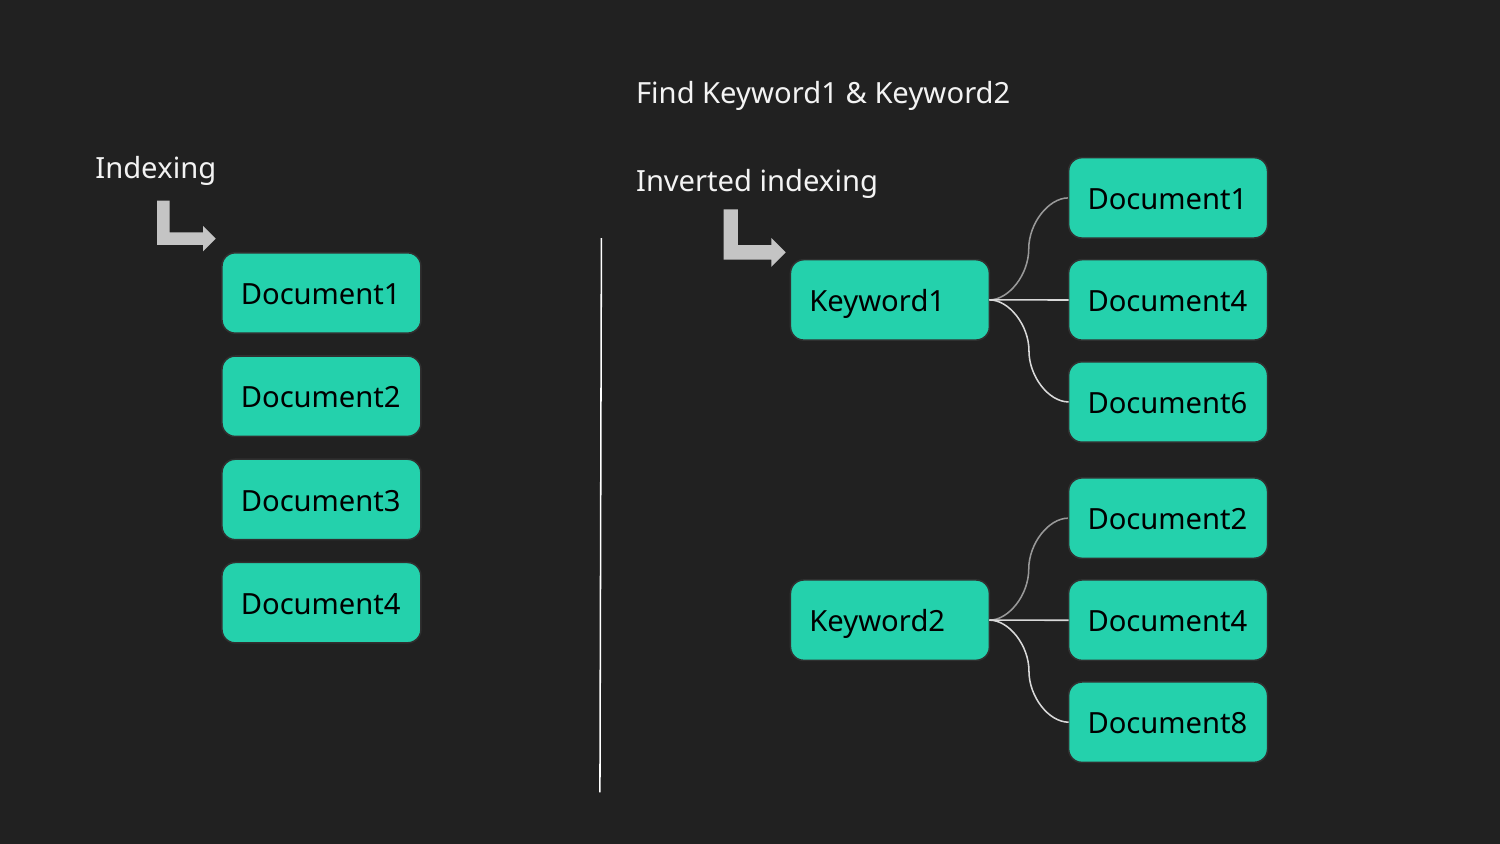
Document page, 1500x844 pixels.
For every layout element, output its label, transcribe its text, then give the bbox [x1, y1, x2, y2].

text_box [157, 200, 216, 252]
text_box Document1 [221, 252, 421, 334]
text_box Find Keyword1 & Keyword2 [621, 58, 1138, 129]
text_box Document4 [1068, 579, 1268, 661]
text_box Document4 [1068, 259, 1268, 341]
text_box [723, 209, 786, 267]
text_box Indexing [80, 134, 288, 210]
text_box Inverted indexing [621, 147, 949, 228]
text_box Keyword1 [790, 259, 990, 341]
text_box Document1 [1068, 157, 1268, 239]
text_box Document4 [221, 562, 421, 643]
text_box Keyword2 [790, 579, 990, 661]
text_box Document3 [221, 459, 421, 540]
text_box Document2 [1068, 477, 1268, 559]
text_box Document6 [1068, 361, 1268, 443]
text_box Document8 [1068, 681, 1268, 763]
text_box Document2 [221, 355, 421, 437]
